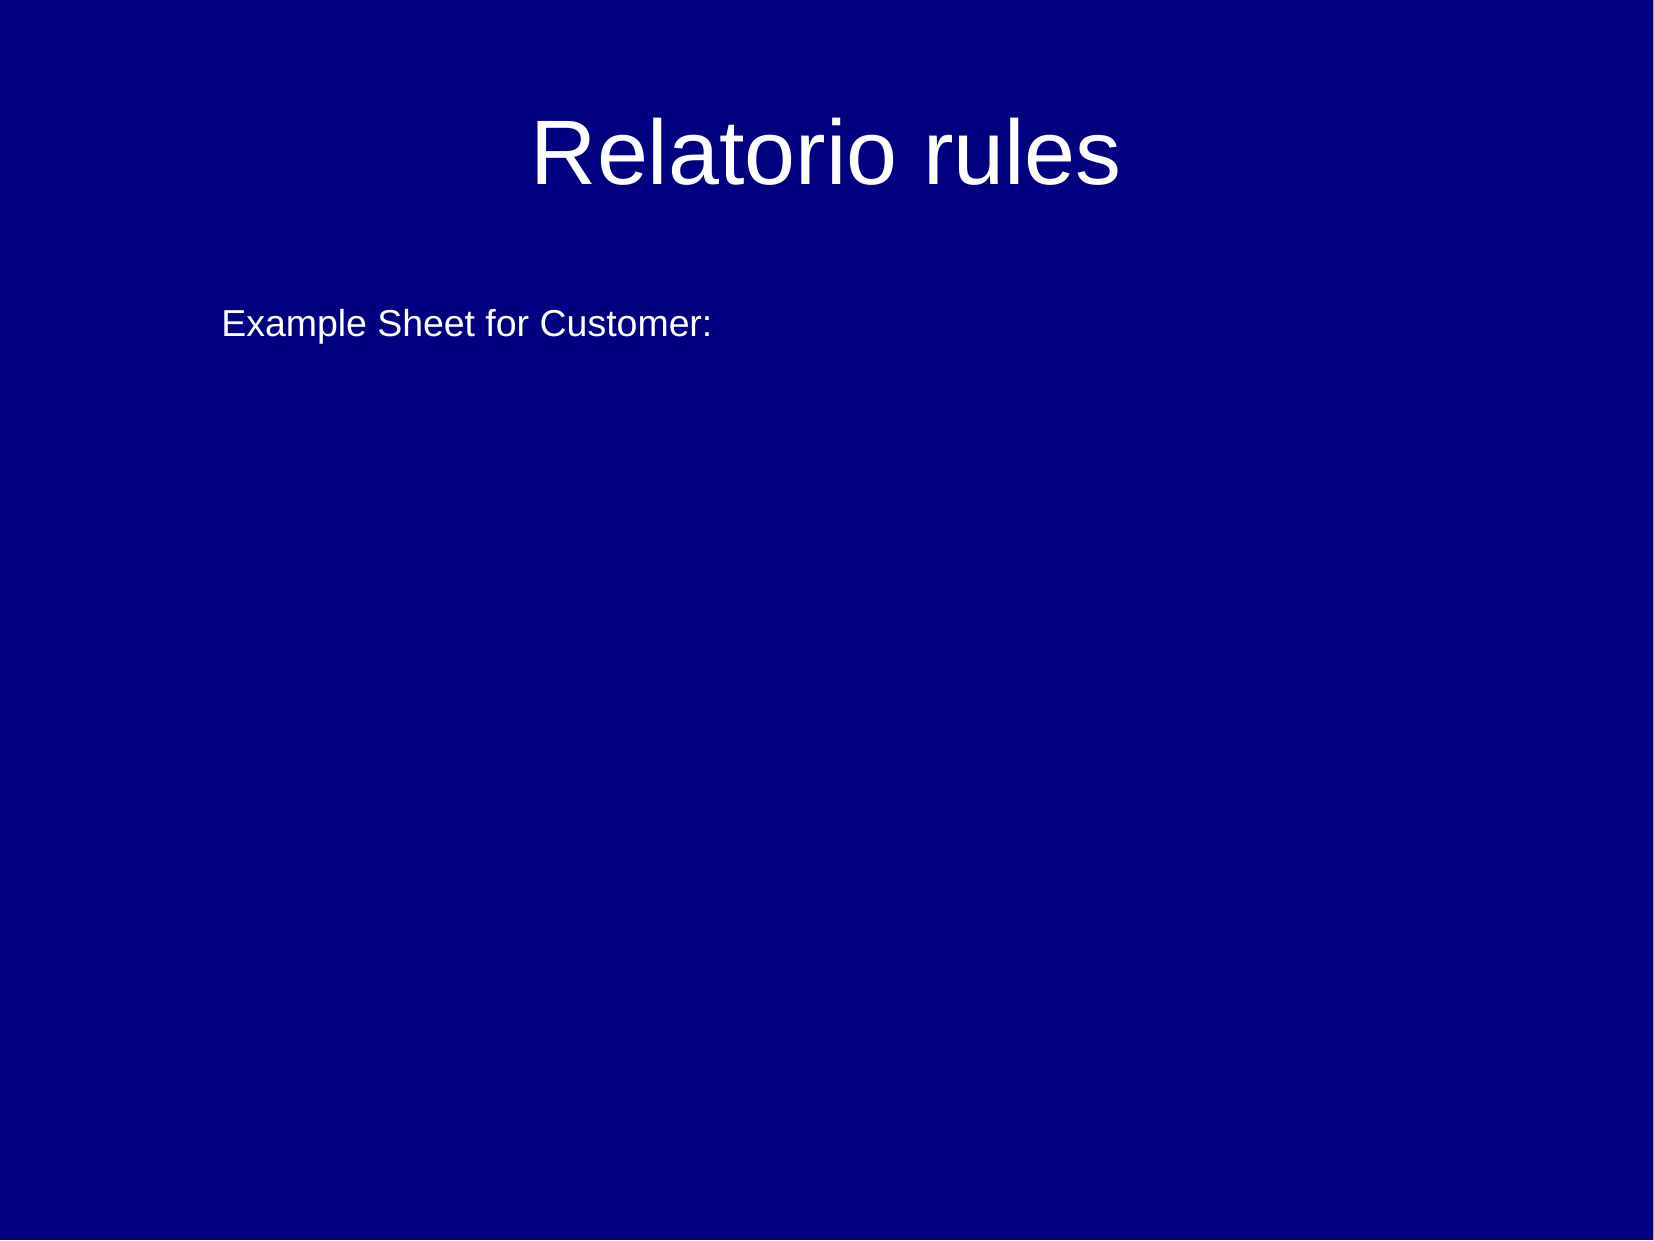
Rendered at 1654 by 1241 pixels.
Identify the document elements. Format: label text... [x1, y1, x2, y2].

title Relatorio rules [82, 49, 1571, 257]
text_box Example Sheet for Customer: o.customer.name [206, 295, 1024, 357]
